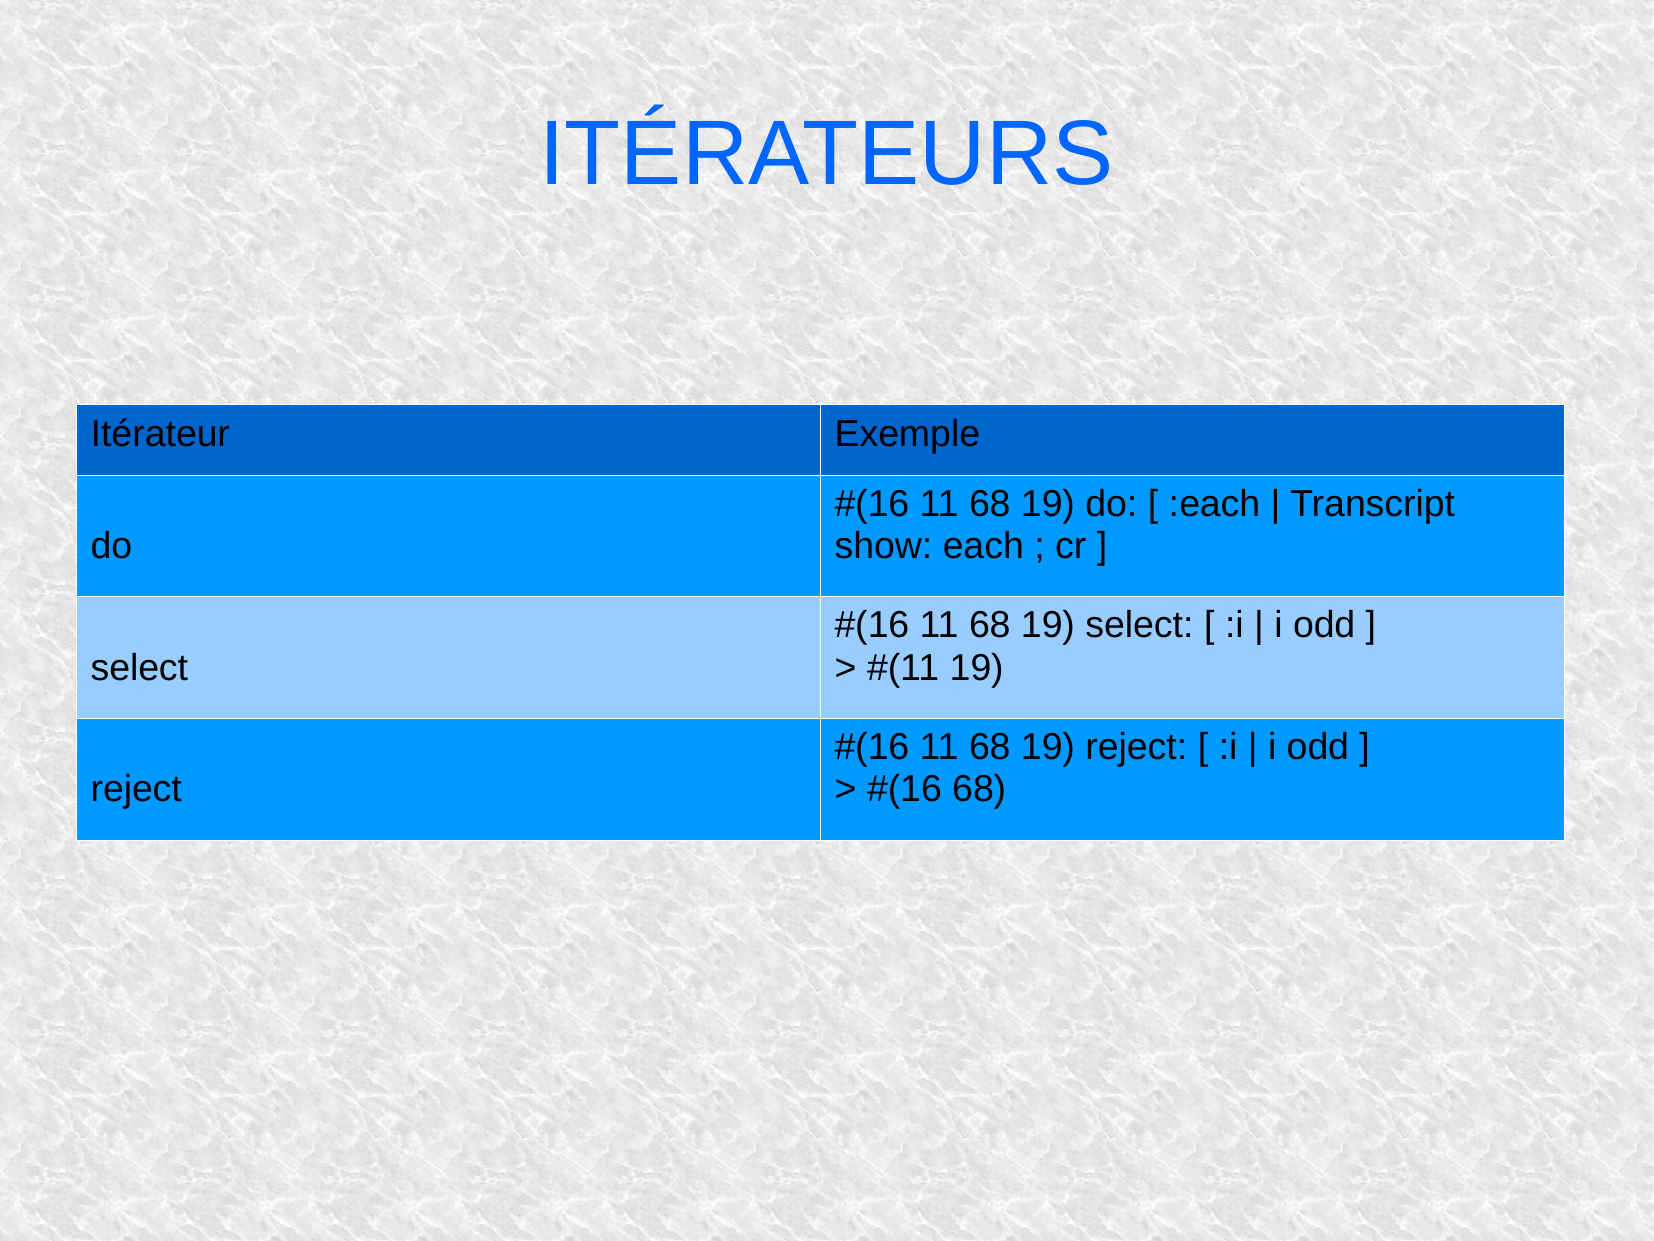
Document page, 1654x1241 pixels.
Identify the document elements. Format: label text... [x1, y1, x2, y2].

title ITÉRATEURS [82, 49, 1571, 257]
table_header Exemple [821, 405, 1564, 475]
table_cell #(16 11 68 19) reject: [ :i | i odd ] > #(16 68) [821, 719, 1564, 840]
table_cell do [77, 476, 820, 596]
table_cell #(16 11 68 19) select: [ :i | i odd ] > #(11 19) [821, 597, 1564, 718]
table_cell #(16 11 68 19) do: [ :each | Transcript show: each ; cr ] [821, 476, 1564, 596]
picture [0, 0, 1654, 1241]
table_cell reject [77, 719, 820, 840]
table_cell select [77, 597, 820, 718]
table_header Itérateur [77, 405, 820, 475]
